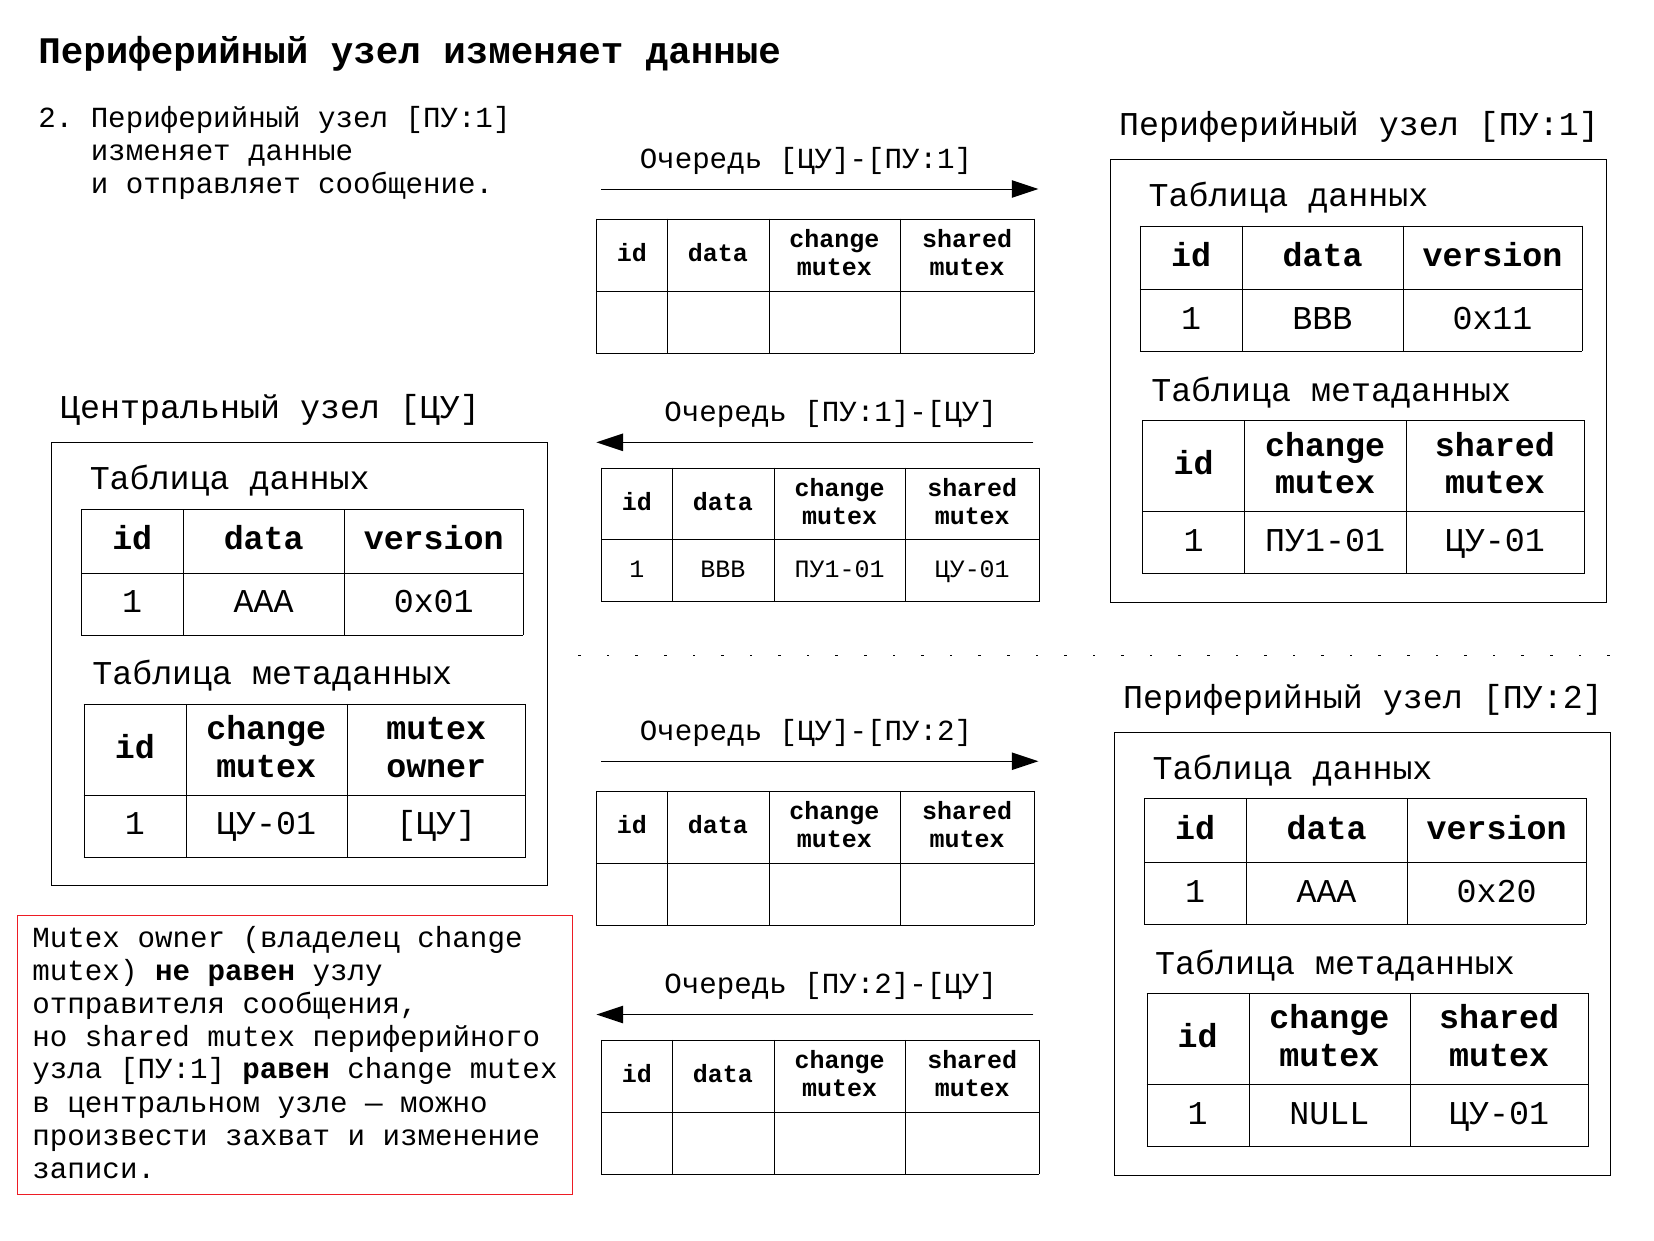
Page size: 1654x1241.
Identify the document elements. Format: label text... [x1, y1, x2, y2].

table_header id [1145, 799, 1246, 862]
table_header data [673, 1041, 774, 1112]
text_box Периферийный узел изменяет данные [23, 25, 796, 83]
table_header version [1408, 799, 1586, 862]
text_box Очередь [ПУ:2]-[ЦУ] [649, 962, 1016, 1014]
table_cell 1 [82, 574, 183, 635]
table_cell 1 [85, 796, 186, 857]
text_box Периферийный узел [ПУ:1] [1104, 100, 1614, 153]
table_cell ПУ1-01 [1245, 512, 1406, 573]
table_cell [668, 864, 769, 925]
table_header change mutex [770, 220, 900, 291]
table_header id [602, 1041, 672, 1112]
table_header shared mutex [1411, 994, 1588, 1084]
text_box Очередь [ЦУ]-[ПУ:1] [624, 136, 992, 189]
table_header id [1143, 421, 1244, 511]
table_header change mutex [775, 1041, 905, 1112]
table_header id [597, 220, 667, 291]
table_cell 0x20 [1408, 863, 1586, 924]
table_cell BBB [673, 540, 774, 601]
table_header data [1243, 227, 1403, 289]
table_header id [1148, 994, 1249, 1084]
table_cell [ЦУ] [348, 796, 525, 857]
text_box [51, 442, 548, 886]
table_cell [901, 864, 1034, 925]
text_box Таблица метаданных [1136, 366, 1527, 419]
text_box Таблица данных [1137, 744, 1448, 797]
table_cell ЦУ-01 [187, 796, 347, 857]
table_cell [602, 1113, 672, 1174]
table_cell 1 [1143, 512, 1244, 573]
table_cell [775, 1113, 905, 1174]
table_header id [85, 705, 186, 795]
table_cell [901, 292, 1034, 353]
table_cell 1 [602, 540, 672, 601]
text_box Таблица данных [1133, 171, 1444, 224]
table_header change mutex [187, 705, 347, 795]
table_cell [770, 292, 900, 353]
text_box Центральный узел [ЦУ] [45, 383, 556, 437]
table_header mutex owner [348, 705, 525, 795]
table_header change mutex [1245, 421, 1406, 511]
table_header change mutex [1250, 994, 1410, 1084]
table_cell 1 [1145, 863, 1246, 924]
table_cell [597, 292, 667, 353]
table_cell ЦУ-01 [906, 540, 1039, 601]
table_cell [668, 292, 769, 353]
text_box Таблица метаданных [1140, 938, 1531, 992]
table_cell BBB [1243, 290, 1403, 351]
table_header change mutex [770, 792, 900, 863]
text_box Таблица метаданных [77, 649, 468, 703]
table_header shared mutex [906, 1041, 1039, 1112]
text_box [1110, 159, 1607, 603]
table_cell 0x01 [345, 574, 523, 635]
text_box [1114, 732, 1611, 1176]
table_header version [1404, 227, 1582, 289]
table_header data [1247, 799, 1407, 862]
table_cell [906, 1113, 1039, 1174]
text_box Mutex owner (владелец change mutex) не равен узлу отправителя сообщения, но shared mutex периферийного узла [ПУ:1] равен change mutex в центральном узле — можно произвести захват и изменение записи. [17, 915, 573, 1195]
table_header shared mutex [901, 792, 1034, 863]
table_cell ЦУ-01 [1411, 1085, 1588, 1146]
text_box Очередь [ЦУ]-[ПУ:2] [624, 708, 992, 762]
table_header shared mutex [1407, 421, 1584, 511]
table_header data [673, 469, 774, 539]
table_header shared mutex [901, 220, 1034, 291]
table_header data [668, 220, 769, 291]
table_cell 0x11 [1404, 290, 1582, 351]
table_cell ЦУ-01 [1407, 512, 1584, 573]
table_cell [597, 864, 667, 925]
table_cell 1 [1141, 290, 1242, 351]
table_header data [184, 510, 344, 573]
table_header data [668, 792, 769, 863]
table_cell AAA [1247, 863, 1407, 924]
text_box Таблица данных [75, 454, 385, 508]
table_header shared mutex [906, 469, 1039, 539]
text_box Периферийный узел [ПУ:2] [1108, 673, 1619, 726]
table_cell [673, 1113, 774, 1174]
table_cell [770, 864, 900, 925]
text_box Очередь [ПУ:1]-[ЦУ] [649, 389, 1016, 442]
table_header id [1141, 227, 1242, 289]
table_header version [345, 510, 523, 573]
table_header id [82, 510, 183, 573]
table_cell ПУ1-01 [775, 540, 905, 601]
table_header change mutex [775, 469, 905, 539]
table_header id [602, 469, 672, 539]
table_cell AAA [184, 574, 344, 635]
table_cell NULL [1250, 1085, 1410, 1146]
table_cell 1 [1148, 1085, 1249, 1146]
table_header id [597, 792, 667, 863]
text_box 2. Периферийный узел [ПУ:1] изменяет данные и отправляет сообщение. [23, 96, 526, 244]
